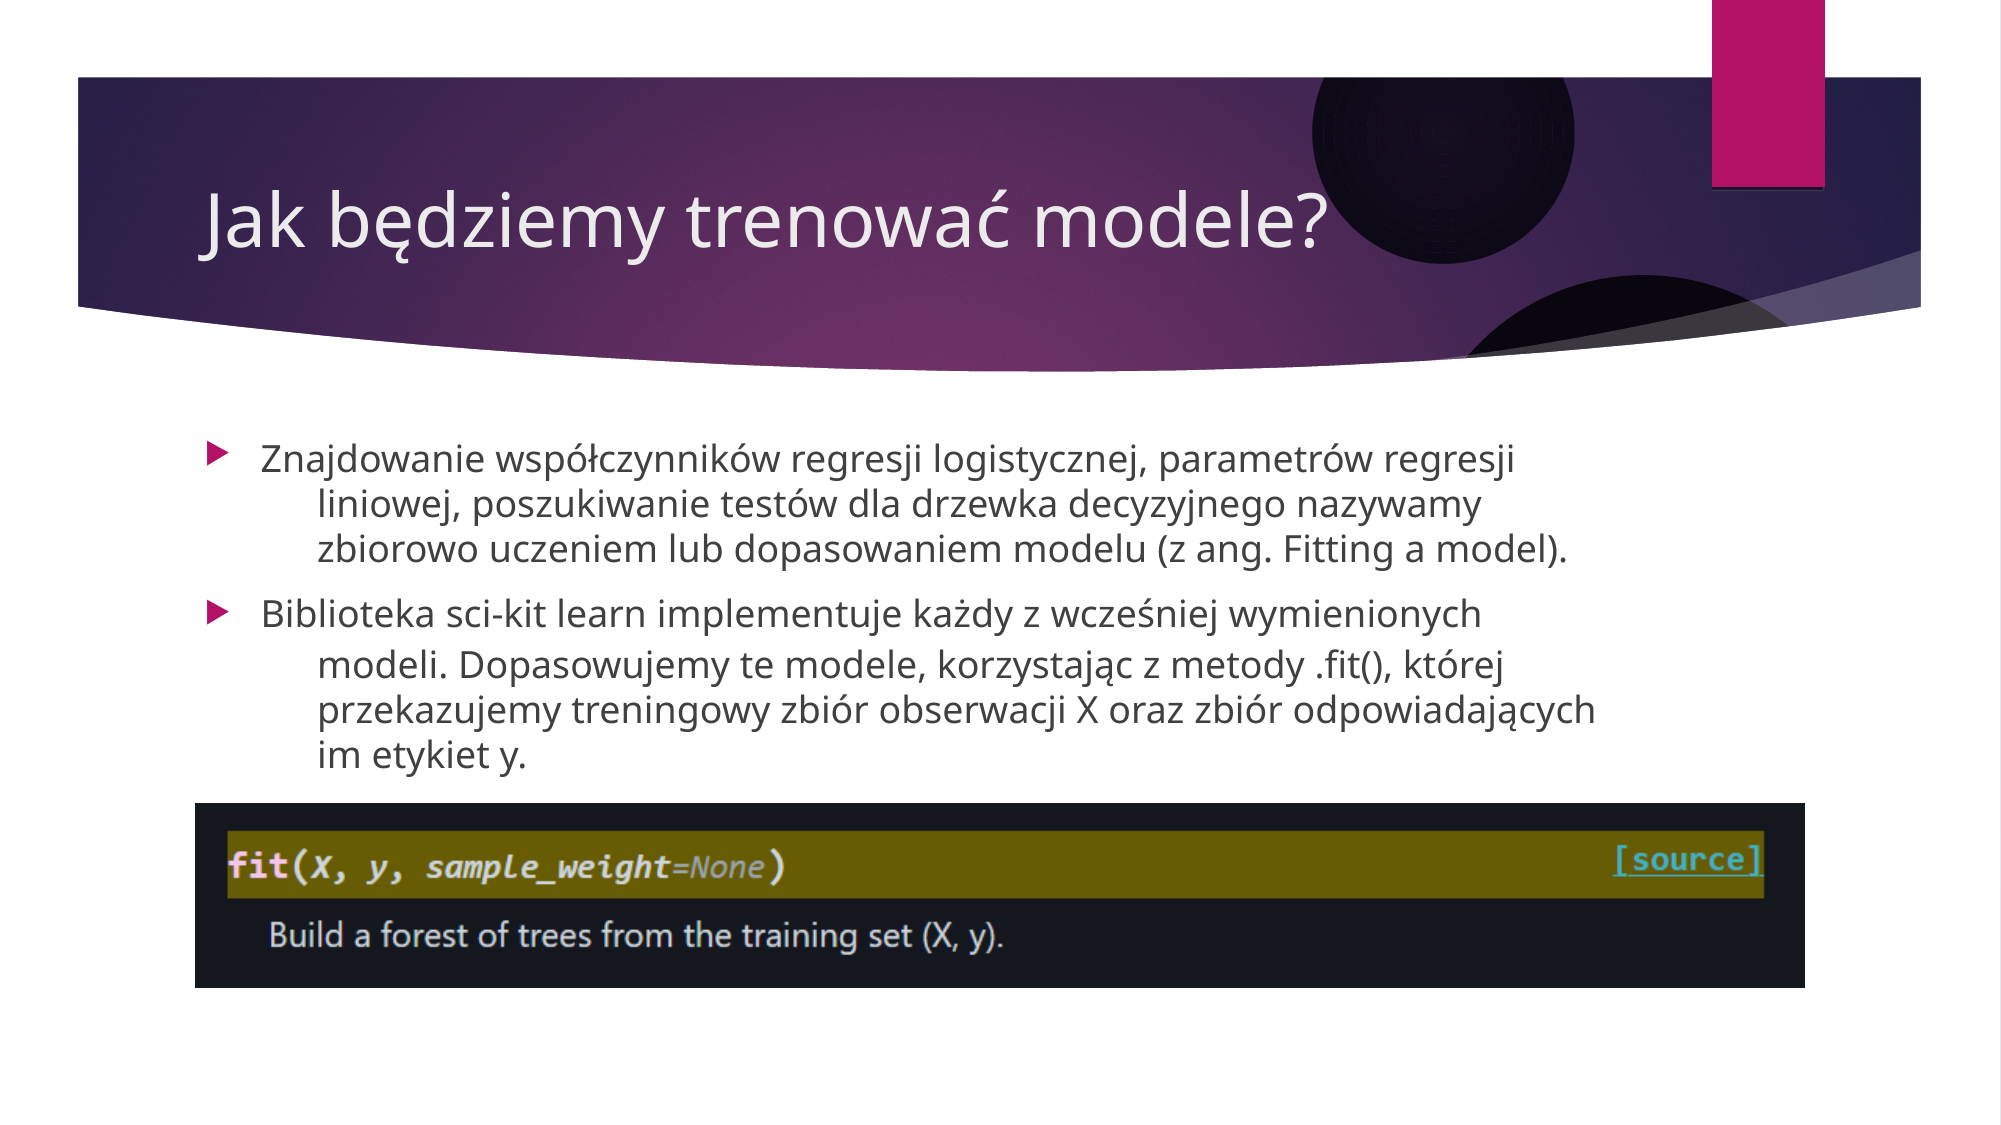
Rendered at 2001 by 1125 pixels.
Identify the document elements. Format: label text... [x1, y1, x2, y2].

title Jak będziemy trenować modele? [189, 159, 1627, 276]
picture [195, 803, 1805, 988]
list Znajdowanie współczynników regresji logistycznej, parametrów regresji liniowej, poszukiwanie testów dla drzewka decyzyjnego nazywamy zbiorowo uczeniem lub dopasowaniem modelu (z ang. Fitting a model). Biblioteka sci-kit learn implementuje każdy z wcześniej wymienionych modeli. Dopasowujemy te modele, korzystając z metody .fit(), której przekazujemy treningowy zbiór obserwacji X oraz zbiór odpowiadających im etykiet y. [189, 427, 1638, 988]
